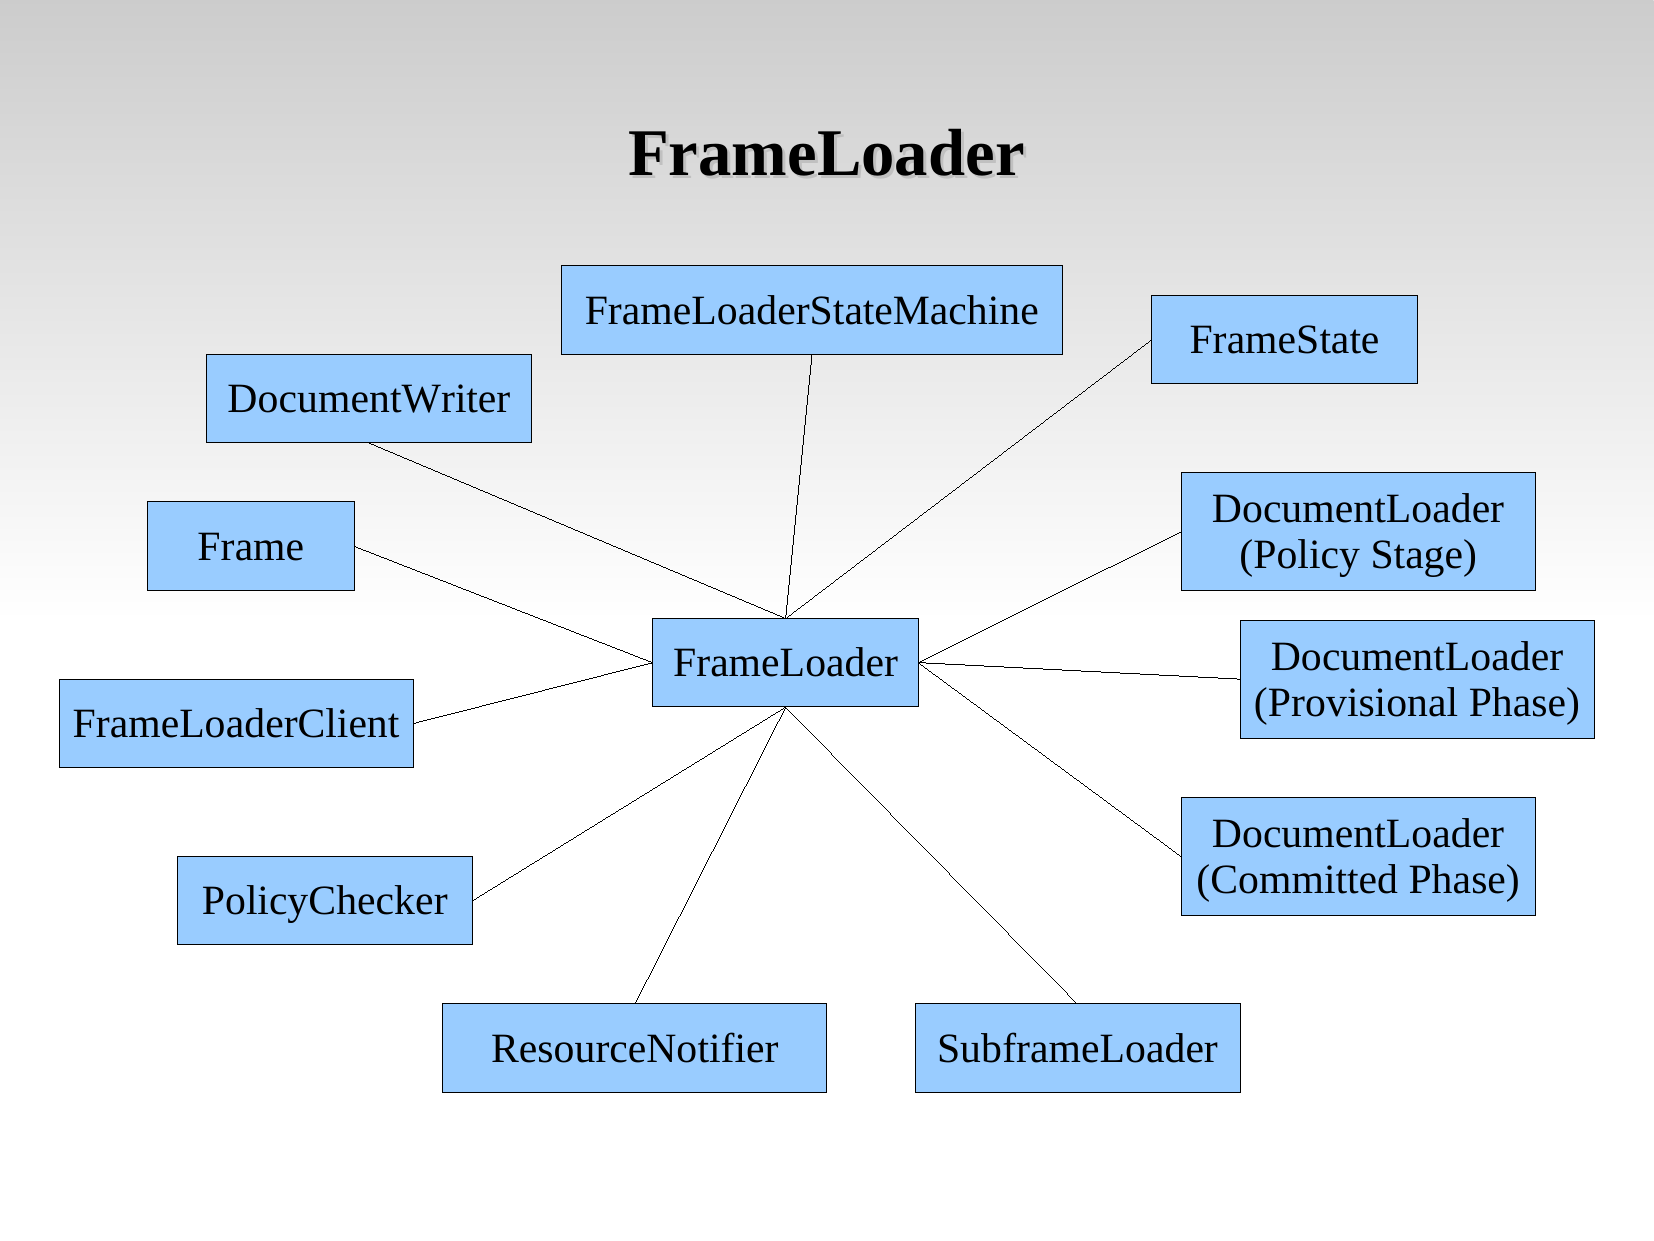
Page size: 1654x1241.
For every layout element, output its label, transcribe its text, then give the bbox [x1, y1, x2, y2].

text_box DocumentLoader (Provisional Phase) [1240, 620, 1595, 739]
text_box Frame [147, 501, 355, 591]
text_box FrameLoaderStateMachine [561, 265, 1063, 355]
text_box ResourceNotifier [442, 1003, 827, 1093]
text_box DocumentLoader (Committed Phase) [1181, 797, 1536, 916]
text_box SubframeLoader [915, 1003, 1241, 1093]
text_box DocumentLoader (Policy Stage) [1181, 472, 1536, 591]
title FrameLoader [82, 56, 1571, 250]
text_box DocumentWriter [206, 354, 532, 443]
text_box PolicyChecker [177, 856, 473, 945]
text_box FrameLoader [652, 618, 919, 707]
text_box FrameState [1151, 295, 1418, 384]
text_box FrameLoaderClient [59, 679, 414, 768]
